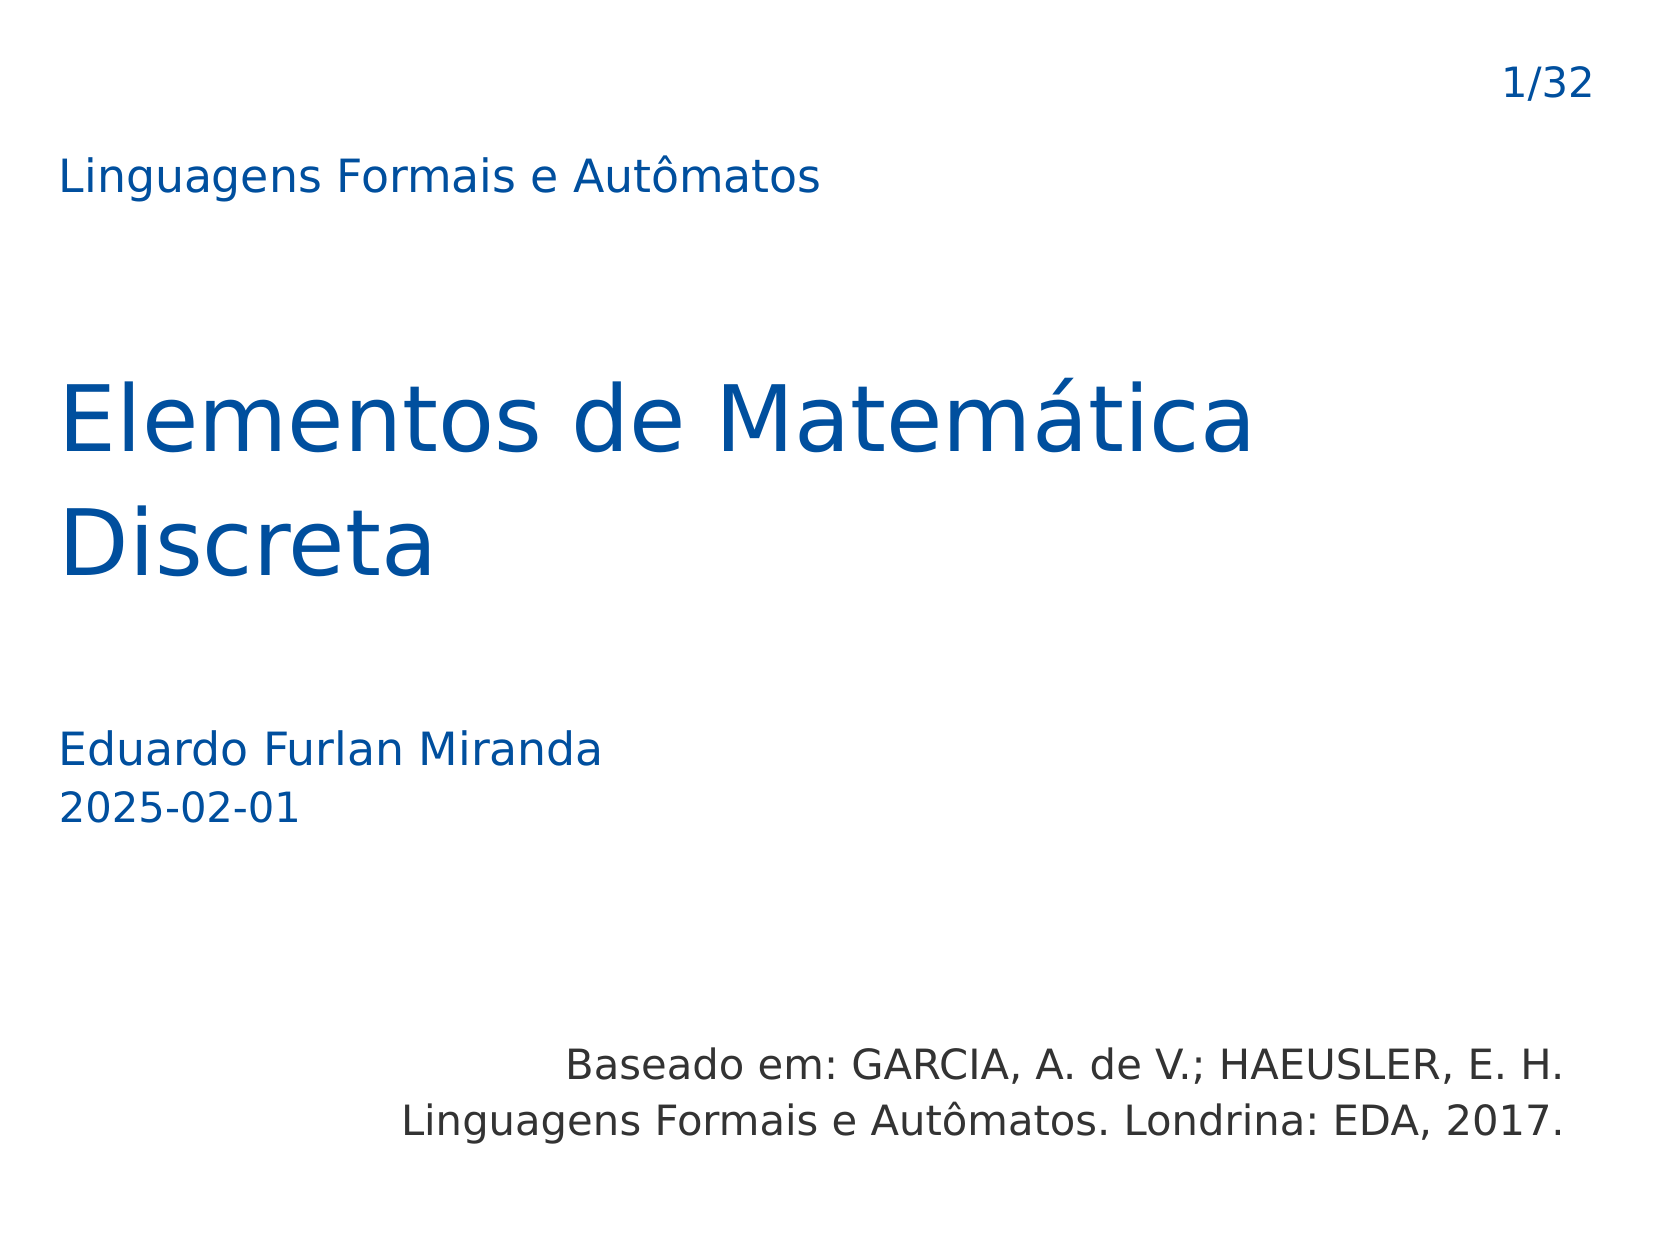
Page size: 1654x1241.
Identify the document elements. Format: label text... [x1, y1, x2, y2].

list Linguagens Formais e Autômatos Elementos de Matemática Discreta Eduardo Furlan Miranda 2025-02-01 [59, 141, 1625, 1211]
list Baseado em: GARCIA, A. de V.; HAEUSLER, E. H. Linguagens Formais e Autômatos. Londrina: EDA, 2017. [366, 1033, 1565, 1211]
